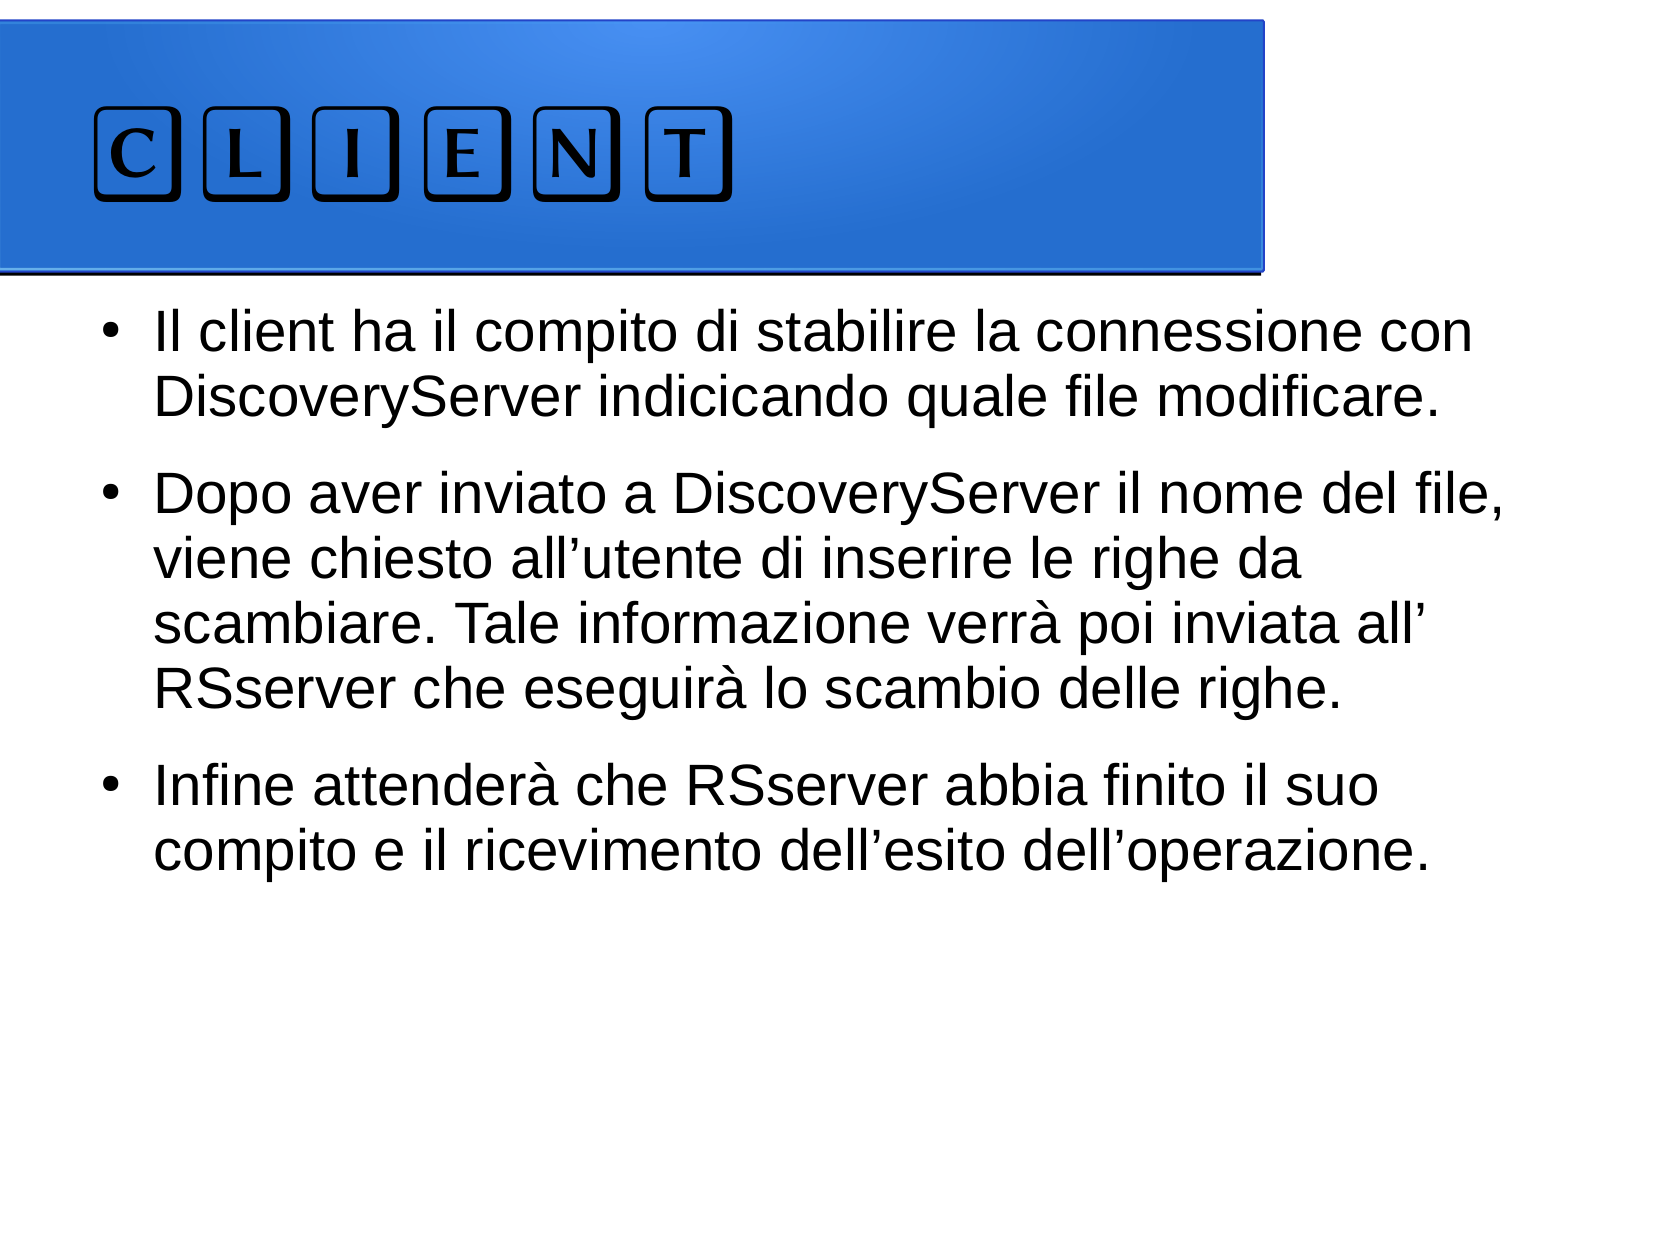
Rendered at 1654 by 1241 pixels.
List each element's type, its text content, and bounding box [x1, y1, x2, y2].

title CLIENT [82, 47, 1235, 252]
list Il client ha il compito di stabilire la connessione con DiscoveryServer indicicando quale file modificare. Dopo aver inviato a DiscoveryServer il nome del file, viene chiesto all’utente di inserire le righe da scambiare. Tale informazione verrà poi inviata all’ RSserver che eseguirà lo scambio delle righe. Infine attenderà che RSserver abbia finito il suo compito e il ricevimento dell’esito dell’operazione. [82, 299, 1571, 1019]
